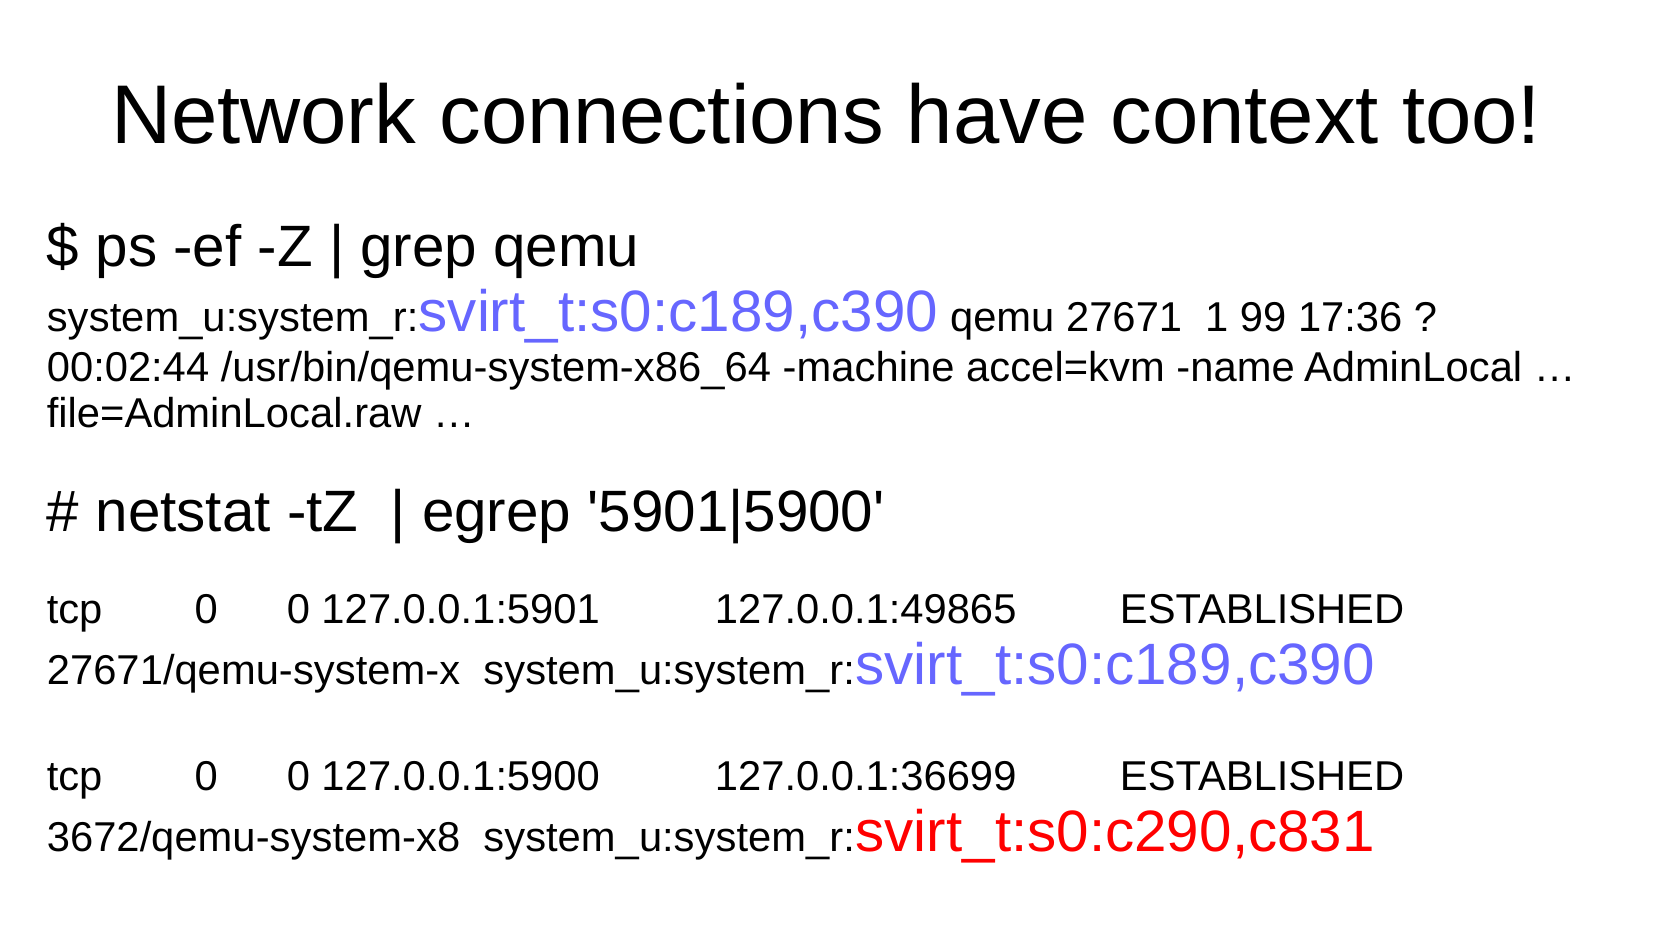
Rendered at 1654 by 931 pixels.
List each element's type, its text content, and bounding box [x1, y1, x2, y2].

title Network connections have context too! [82, 36, 1571, 193]
text_box $ ps -ef -Z | grep qemu system_u:system_r:svirt_t:s0:c189,c390 qemu 27671 1 99 17:36 ? 00:02:44 /usr/bin/qemu-system-x86_64 -machine accel=kvm -name AdminLocal … file=AdminLocal.raw … # netstat -tZ | egrep '5901|5900' tcp 0 0 127.0.0.1:5901 127.0.0.1:49865 ESTABLISHED 27671/qemu-system-x system_u:system_r:svirt_t:s0:c189,c390 tcp 0 0 127.0.0.1:5900 127.0.0.1:36699 ESTABLISHED 3672/qemu-system-x8 system_u:system_r:svirt_t:s0:c290,c831 [32, 206, 1654, 872]
